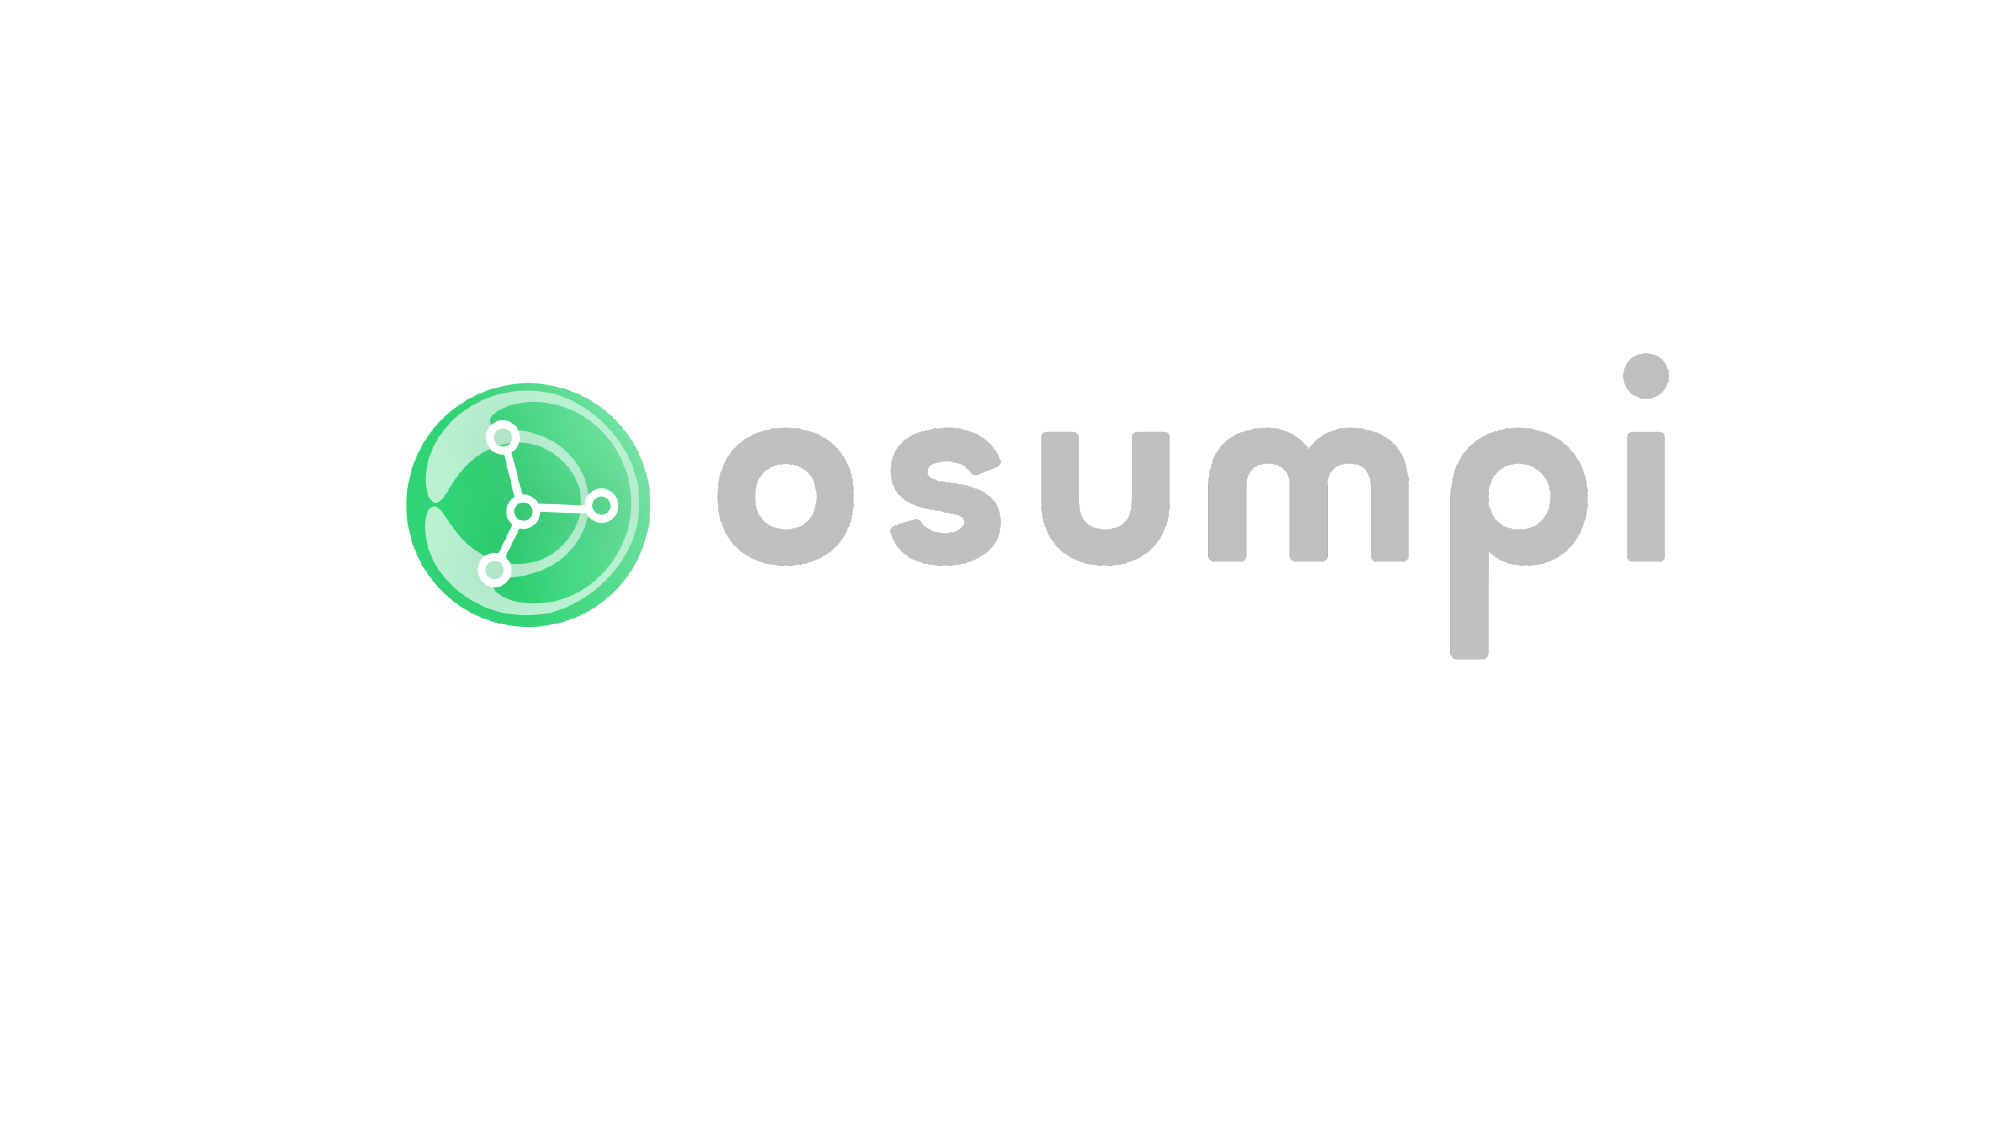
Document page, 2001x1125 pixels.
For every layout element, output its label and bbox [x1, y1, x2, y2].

picture [406, 378, 653, 633]
picture [709, 343, 1709, 667]
